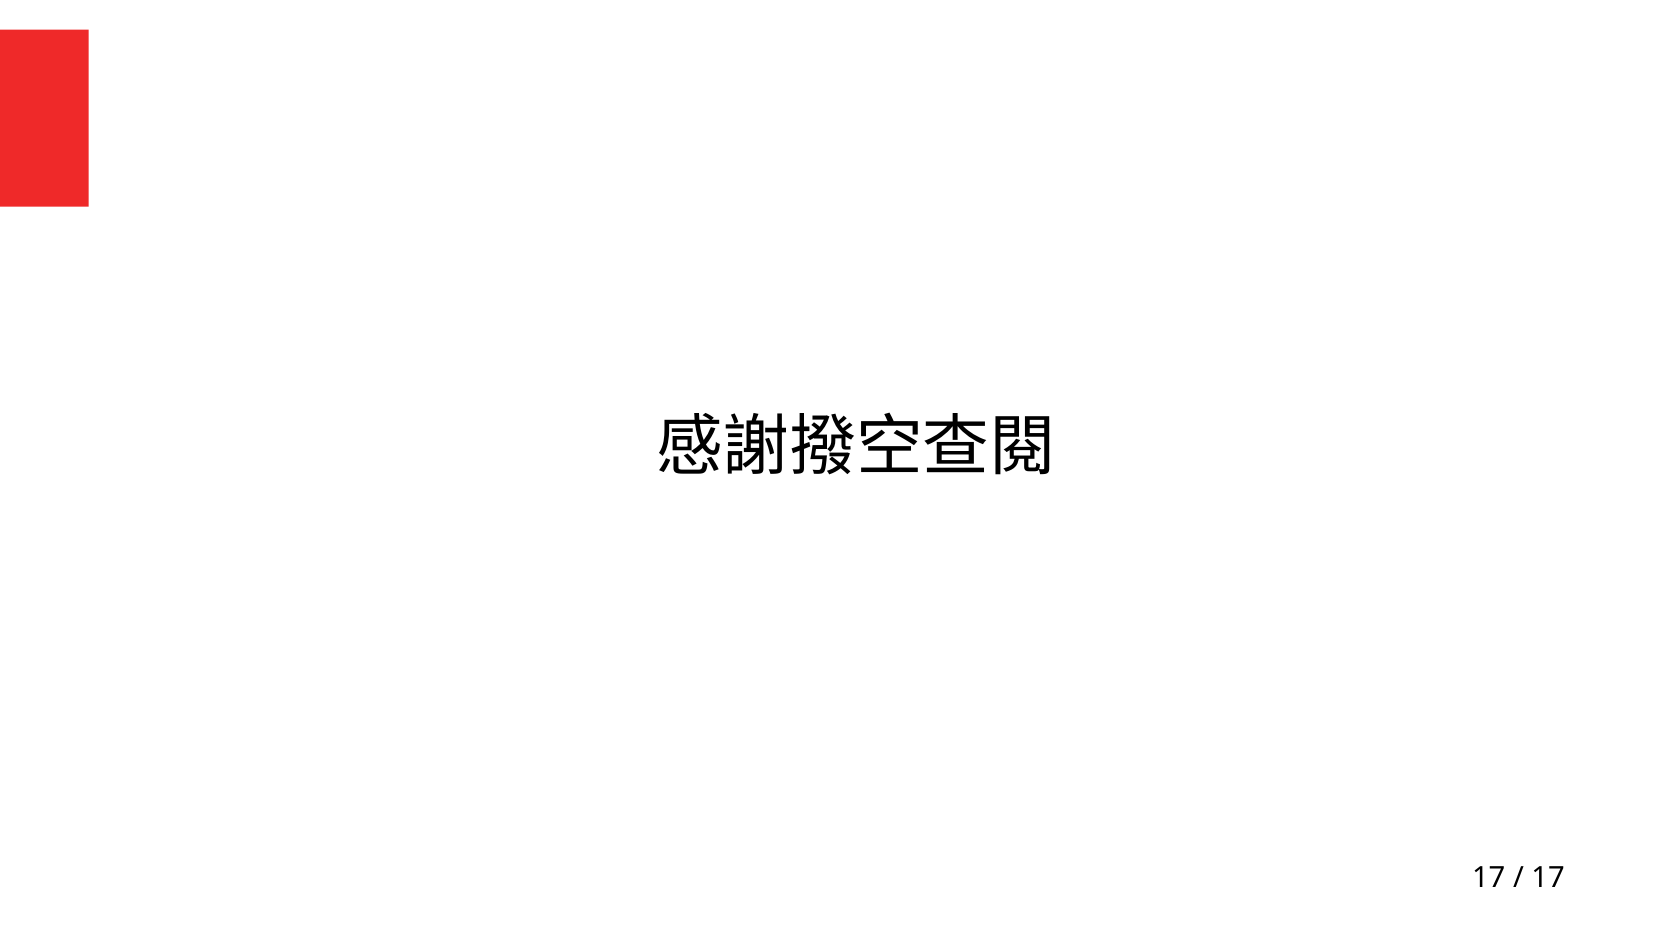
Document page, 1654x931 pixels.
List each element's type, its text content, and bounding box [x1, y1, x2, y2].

subtitle 感謝撥空查閱 [118, 29, 1595, 851]
